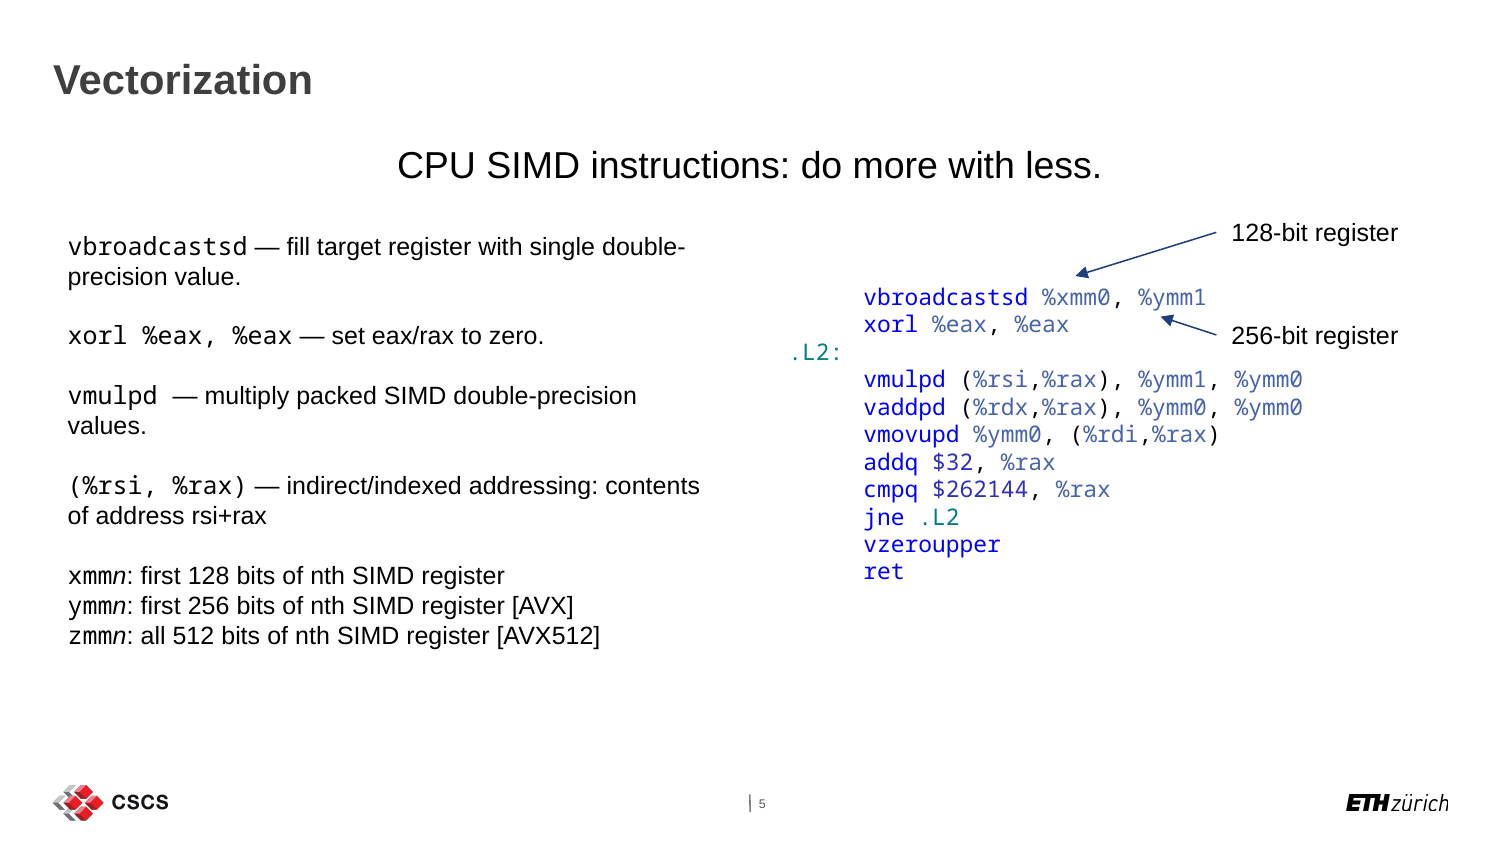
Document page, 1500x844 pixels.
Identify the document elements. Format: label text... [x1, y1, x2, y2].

text_box vbroadcastsd %xmm0, %ymm1 xorl %eax, %eax .L2: vmulpd (%rsi,%rax), %ymm1, %ymm0 vaddpd (%rdx,%rax), %ymm0, %ymm0 vmovupd %ymm0, (%rdi,%rax) addq $32, %rax cmpq $262144, %rax jne .L2 vzeroupper ret [773, 215, 1447, 767]
text_box 256-bit register [1216, 304, 1458, 366]
picture [1346, 794, 1448, 811]
picture [43, 775, 177, 830]
text_box vbroadcastsd — fill target register with single double-precision value. xorl %eax, %eax — set eax/rax to zero. vmulpd — multiply packed SIMD double-precision values. (%rsi, %rax) — indirect/indexed addressing: contents of address rsi+rax xmmn: first 128 bits of nth SIMD register ymmn: first 256 bits of nth SIMD register [AVX] zmmn: all 512 bits of nth SIMD register [AVX512] [52, 215, 727, 767]
text_box 128-bit register [1216, 201, 1458, 264]
list CPU SIMD instructions: do more with less. [53, 133, 1447, 767]
slide_number <number> [750, 794, 798, 813]
title Vectorization [53, 5, 1447, 112]
